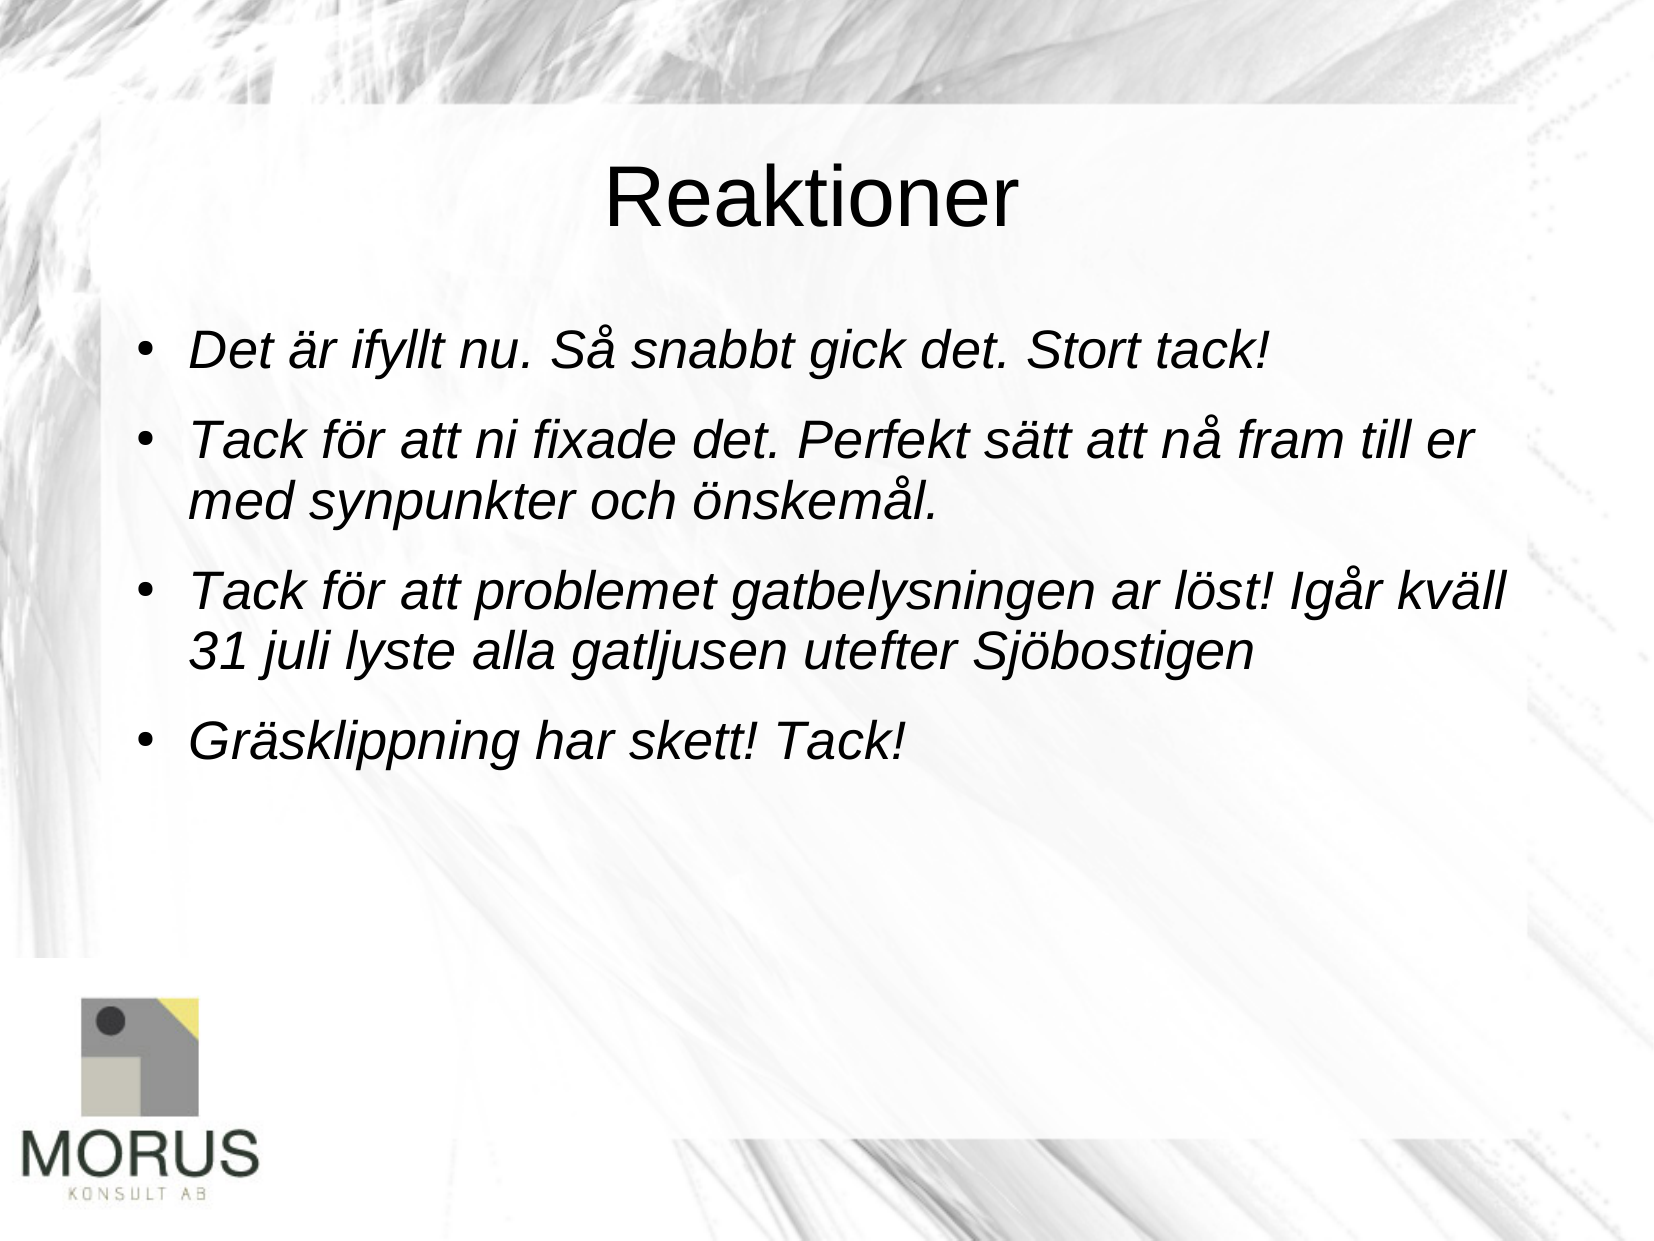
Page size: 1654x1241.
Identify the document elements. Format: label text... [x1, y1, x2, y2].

list Det är ifyllt nu. Så snabbt gick det. Stort tack! Tack för att ni fixade det. Perfekt sätt att nå fram till er med synpunkter och önskemål. Tack för att problemet gatbelysningen ar löst! Igår kväll 31 juli lyste alla gatljusen utefter Sjöbostigen Gräsklippning har skett! Tack! [118, 319, 1571, 1040]
picture [0, 0, 1654, 1241]
title Reaktioner [118, 112, 1506, 281]
